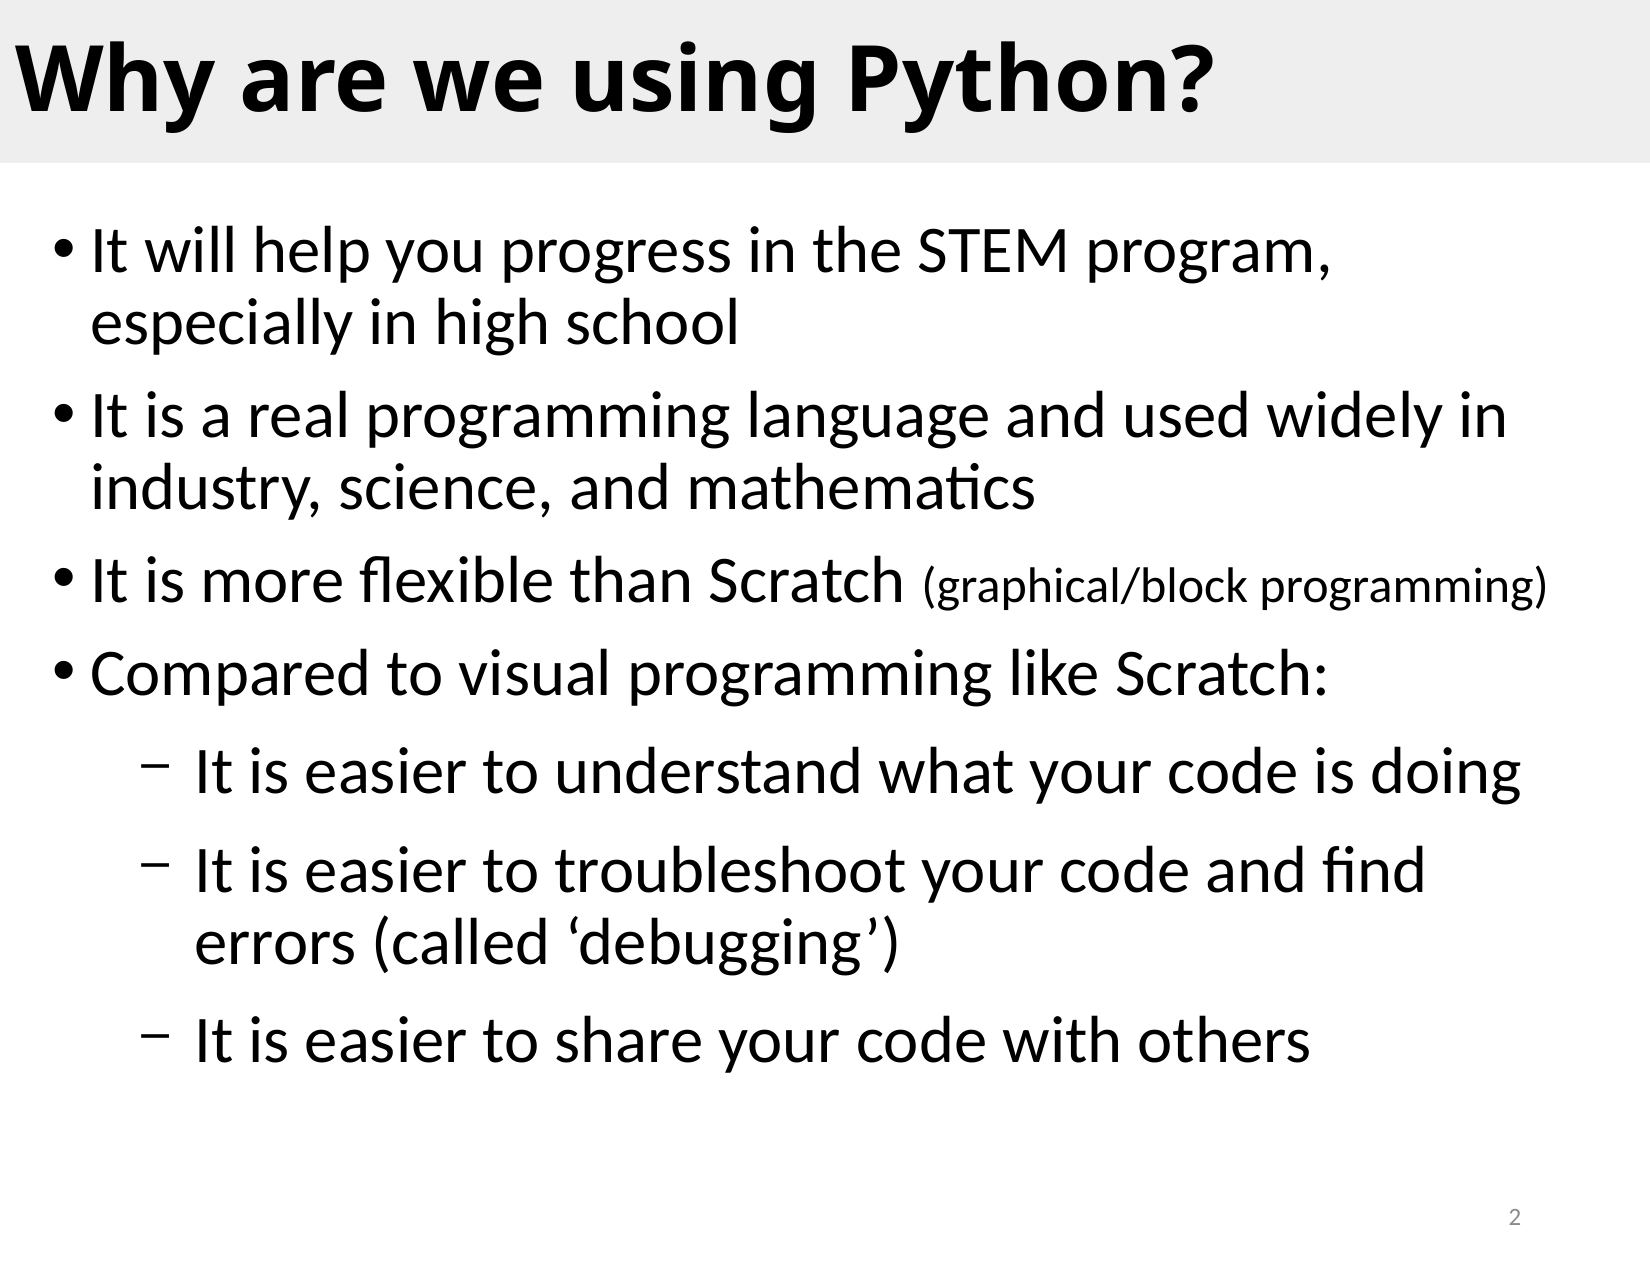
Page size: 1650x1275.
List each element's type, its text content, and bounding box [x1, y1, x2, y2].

list It will help you progress in the STEM program, especially in high school It is a real programming language and used widely in industry, science, and mathematics It is more flexible than Scratch (graphical/block programming) Compared to visual programming like Scratch: It is easier to understand what your code is doing It is easier to troubleshoot your code and find errors (called ‘debugging’) It is easier to share your code with others [37, 207, 1595, 1149]
title Why are we using Python? [0, 0, 1650, 163]
